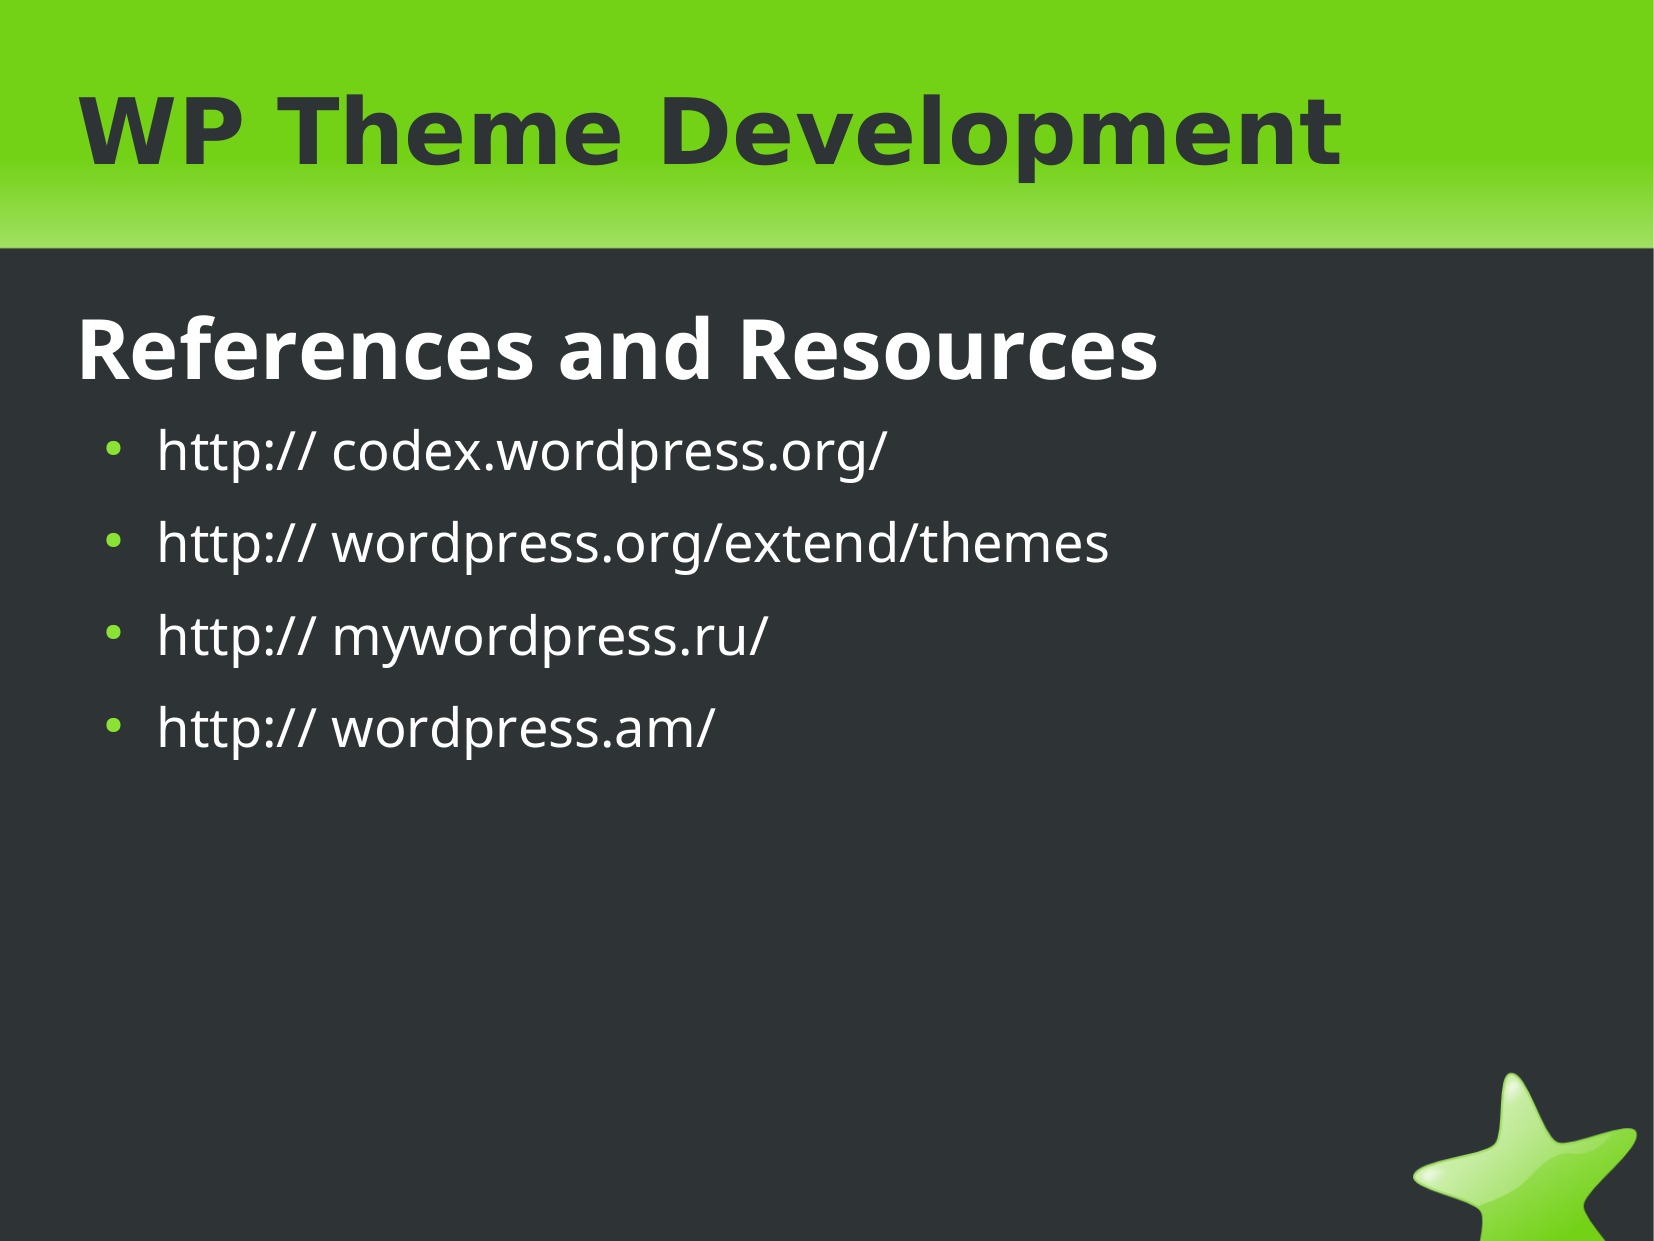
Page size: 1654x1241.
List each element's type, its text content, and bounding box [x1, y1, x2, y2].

picture [0, 0, 1654, 1241]
list http:// codex.wordpress.org/ http:// wordpress.org/extend/themes http:// mywordpress.ru/ http:// wordpress.am/ [75, 413, 1530, 1126]
list References and Resources [75, 290, 1572, 413]
title WP Theme Development [76, 29, 1565, 237]
